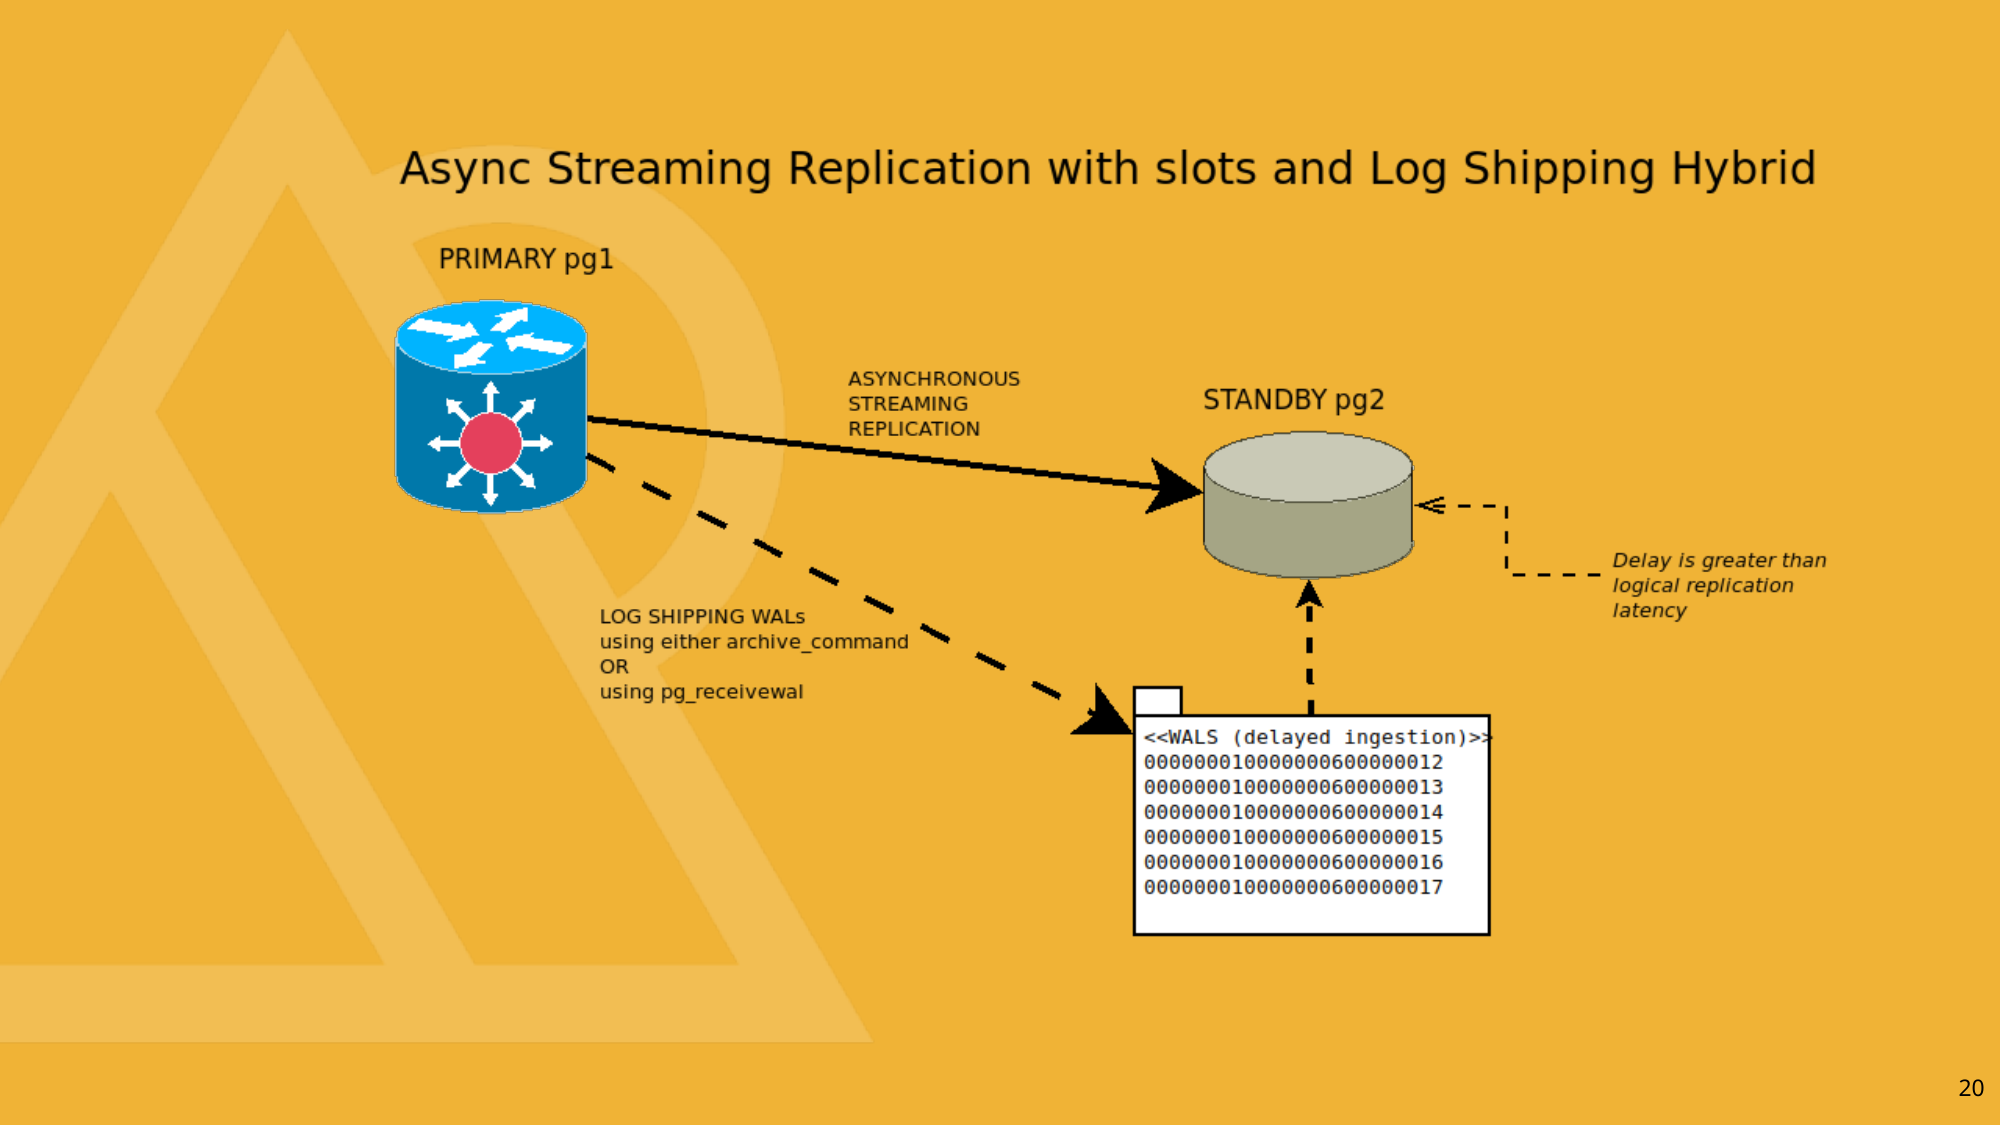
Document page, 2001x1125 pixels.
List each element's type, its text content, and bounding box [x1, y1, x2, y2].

text_box <number> [1748, 1059, 2000, 1120]
picture [392, 142, 1832, 938]
